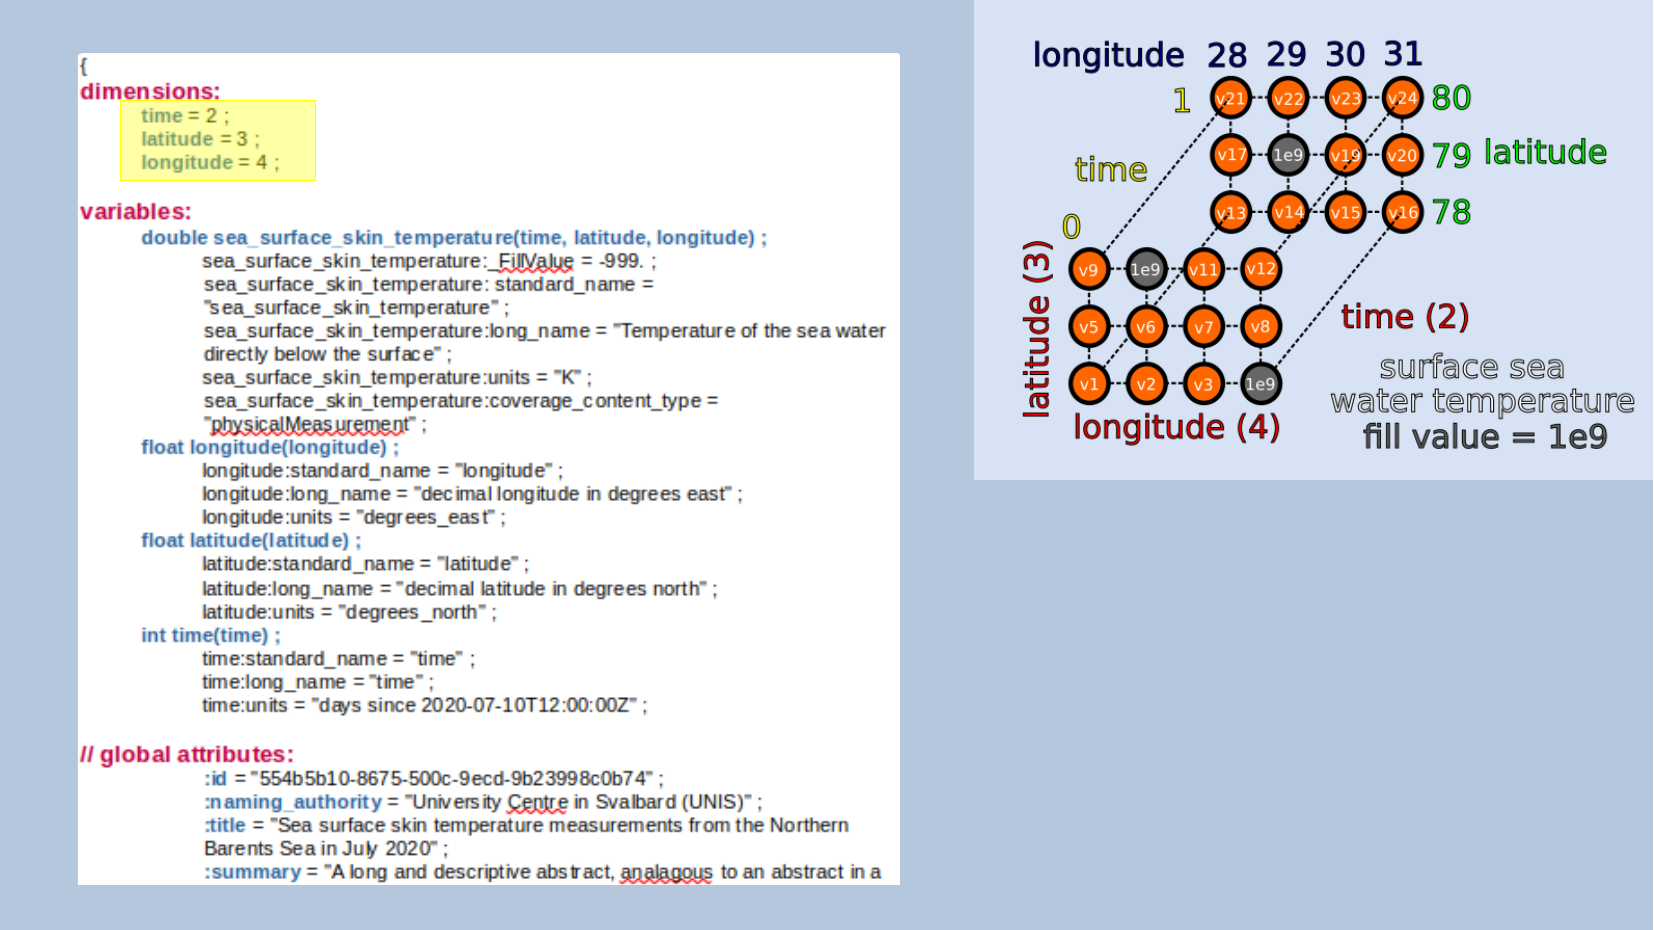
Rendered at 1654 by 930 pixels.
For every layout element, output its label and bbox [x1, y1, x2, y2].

text_box [120, 100, 316, 181]
picture [77, 53, 901, 885]
picture [974, 0, 1653, 480]
